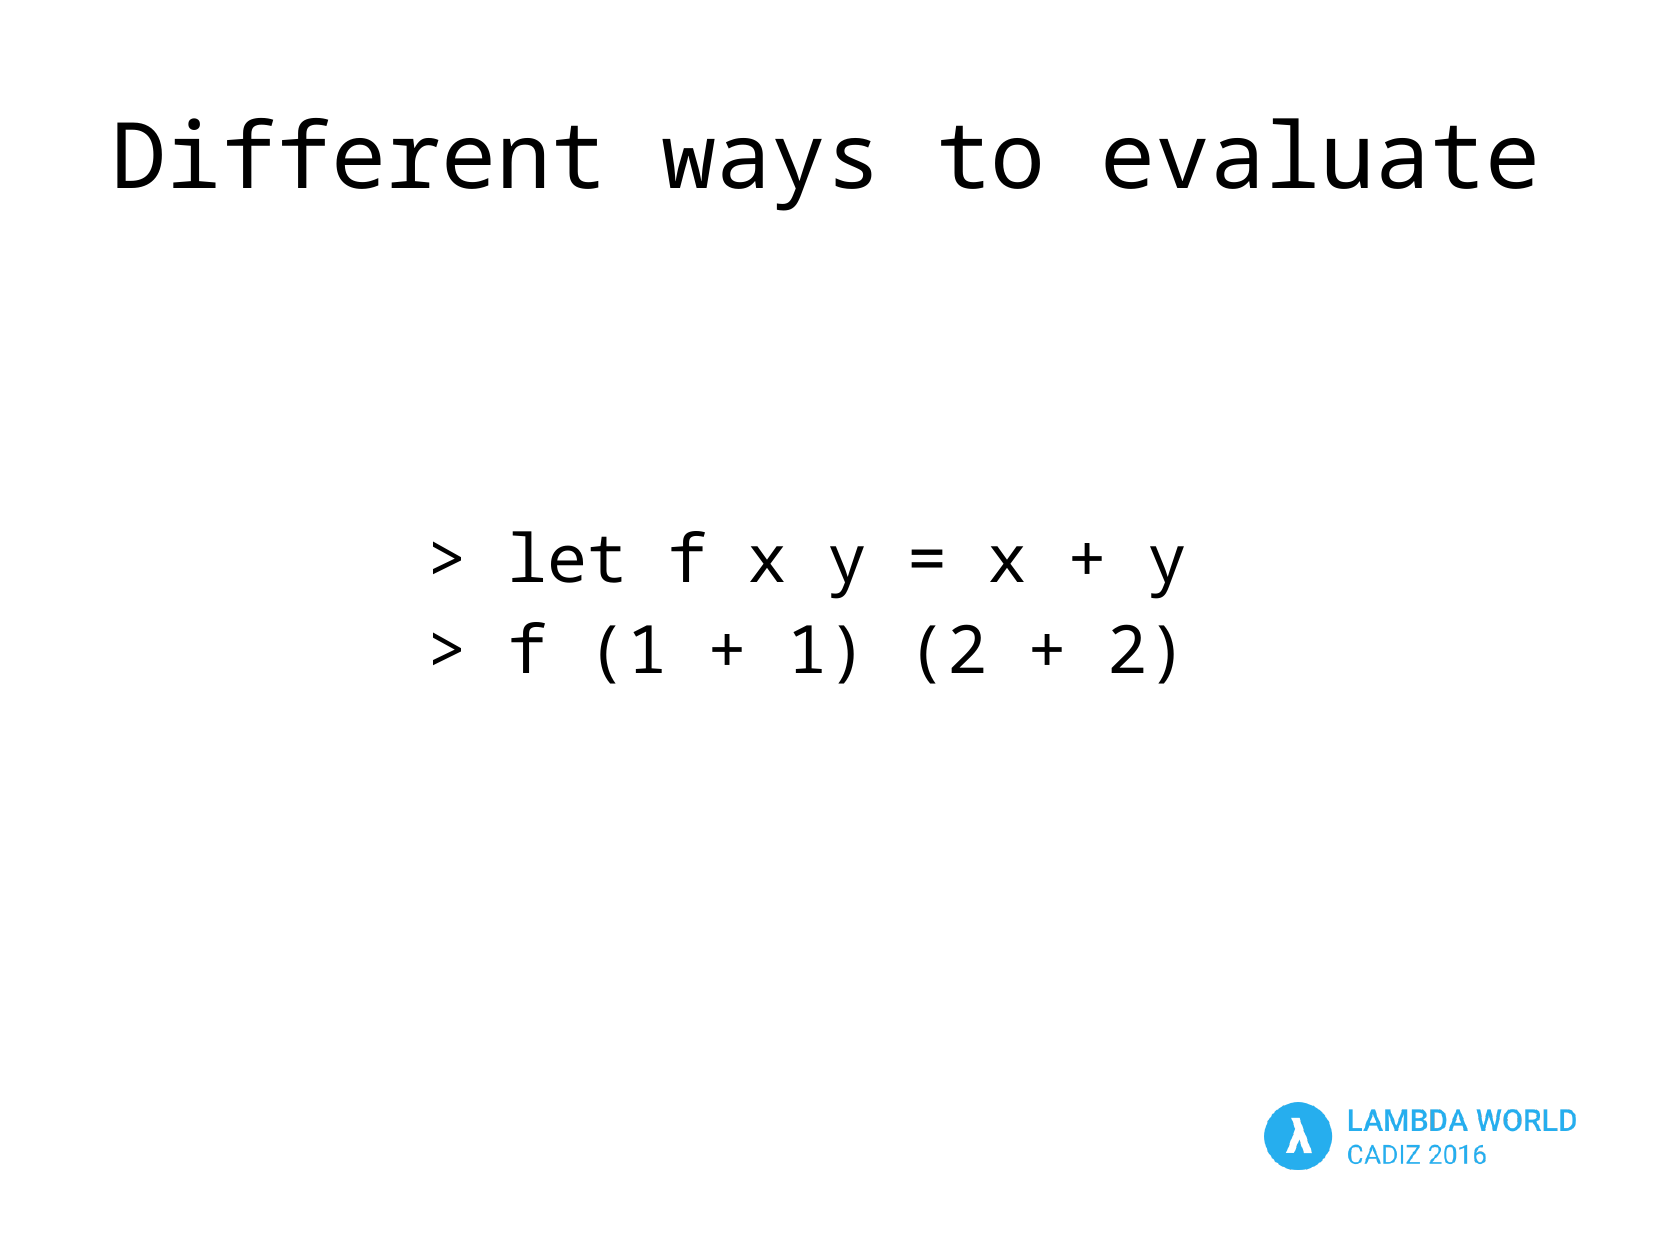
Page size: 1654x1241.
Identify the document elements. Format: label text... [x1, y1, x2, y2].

title Different ways to evaluate [82, 49, 1571, 257]
picture [1264, 1102, 1576, 1171]
subtitle > let f x y = x + y > f (1 + 1) (2 + 2) [427, 406, 1218, 721]
